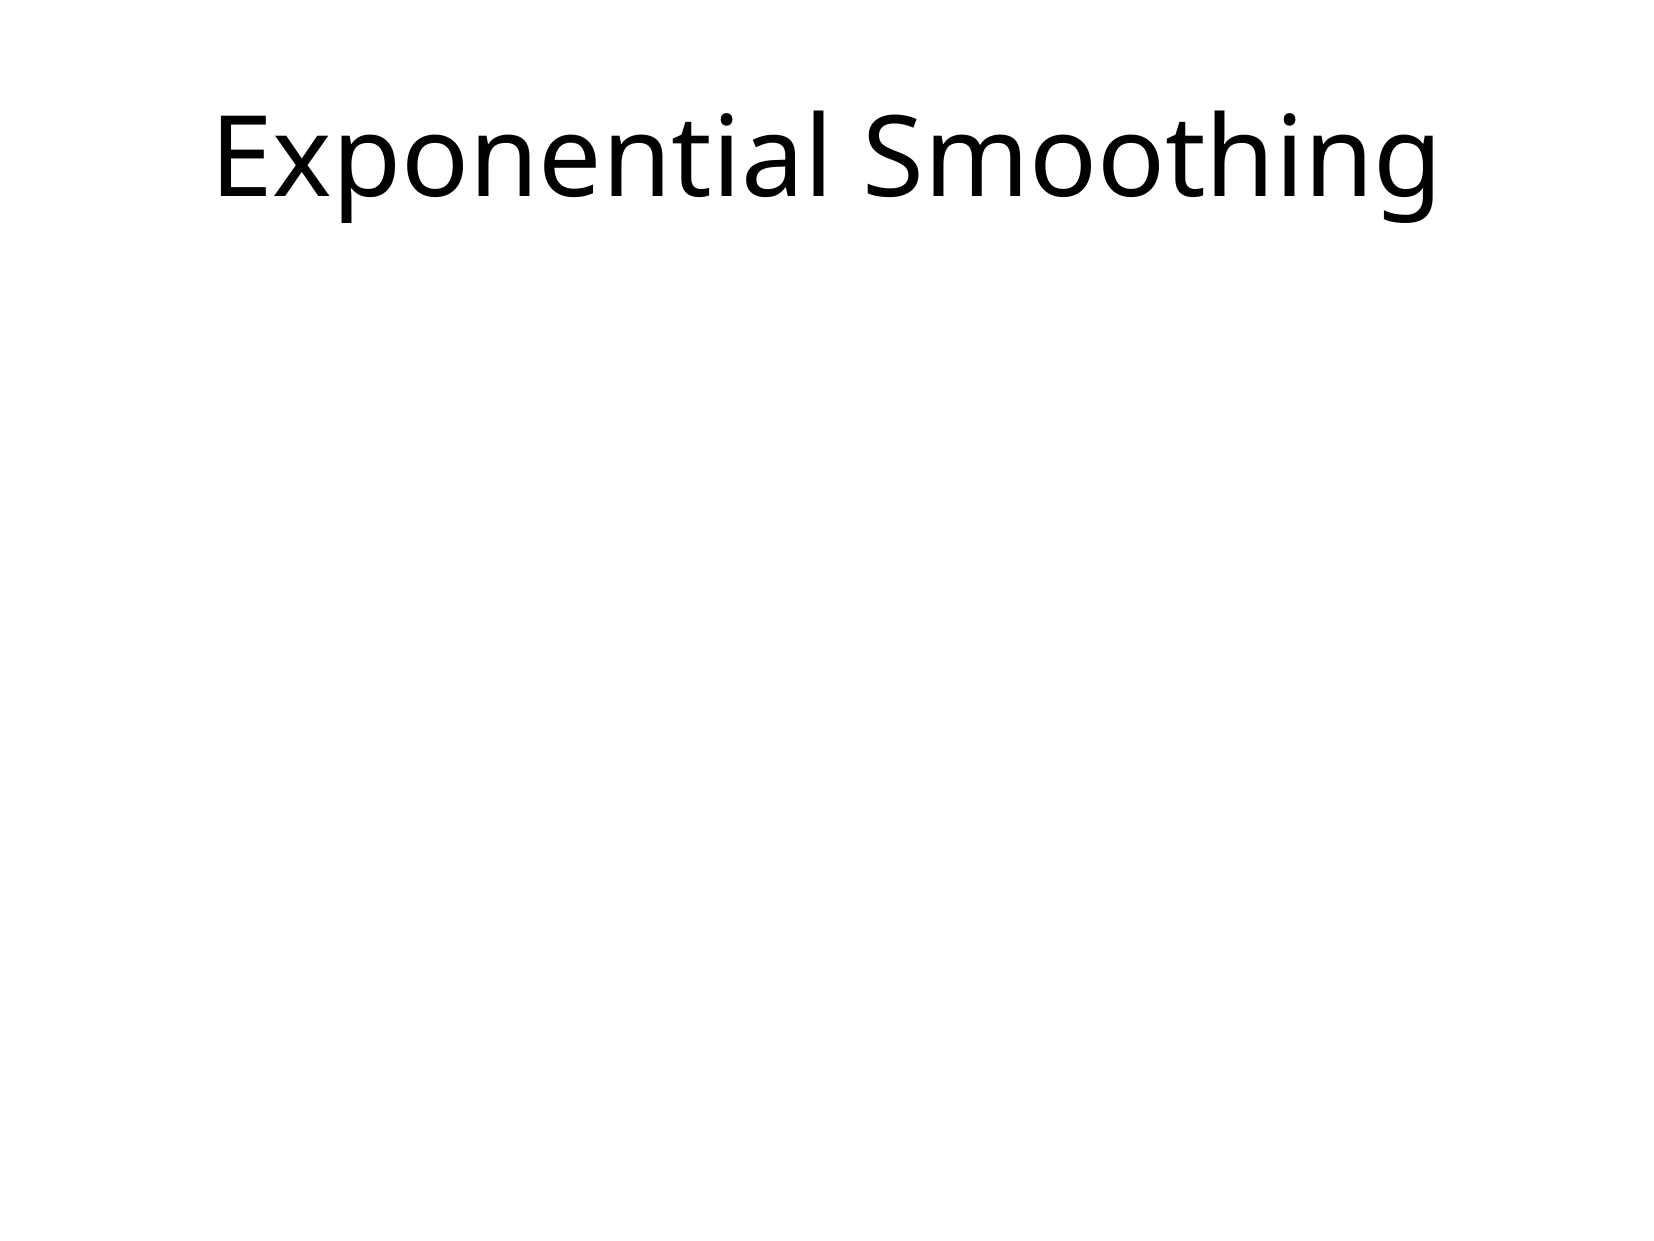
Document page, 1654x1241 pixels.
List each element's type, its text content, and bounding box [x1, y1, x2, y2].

title Exponential Smoothing [82, 49, 1571, 257]
